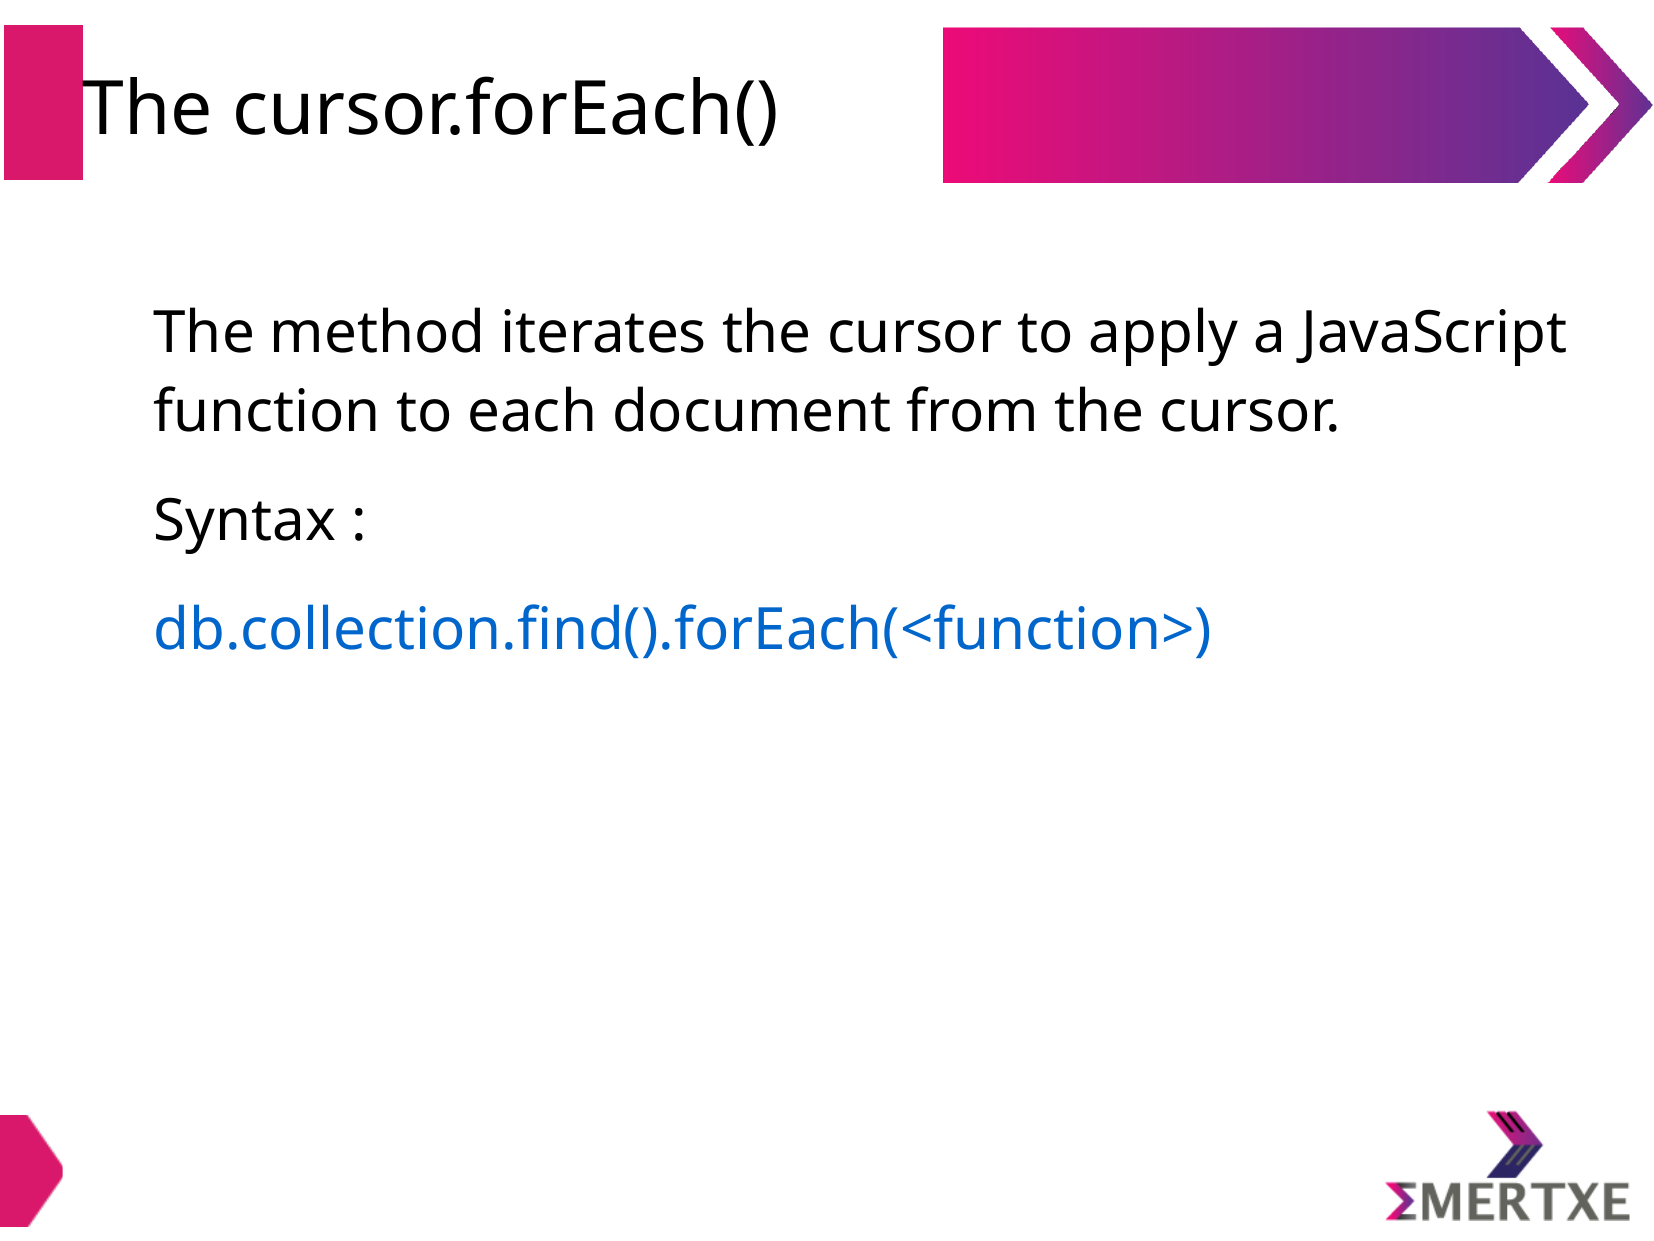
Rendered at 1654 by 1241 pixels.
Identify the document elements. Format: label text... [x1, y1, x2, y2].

picture [1571, 27, 1653, 183]
title The cursor.forEach() [82, 2, 1571, 210]
picture [1385, 1107, 1631, 1221]
list The method iterates the cursor to apply a JavaScript function to each document from the cursor. Syntax : db.collection.find().forEach(<function>) [82, 290, 1571, 1010]
